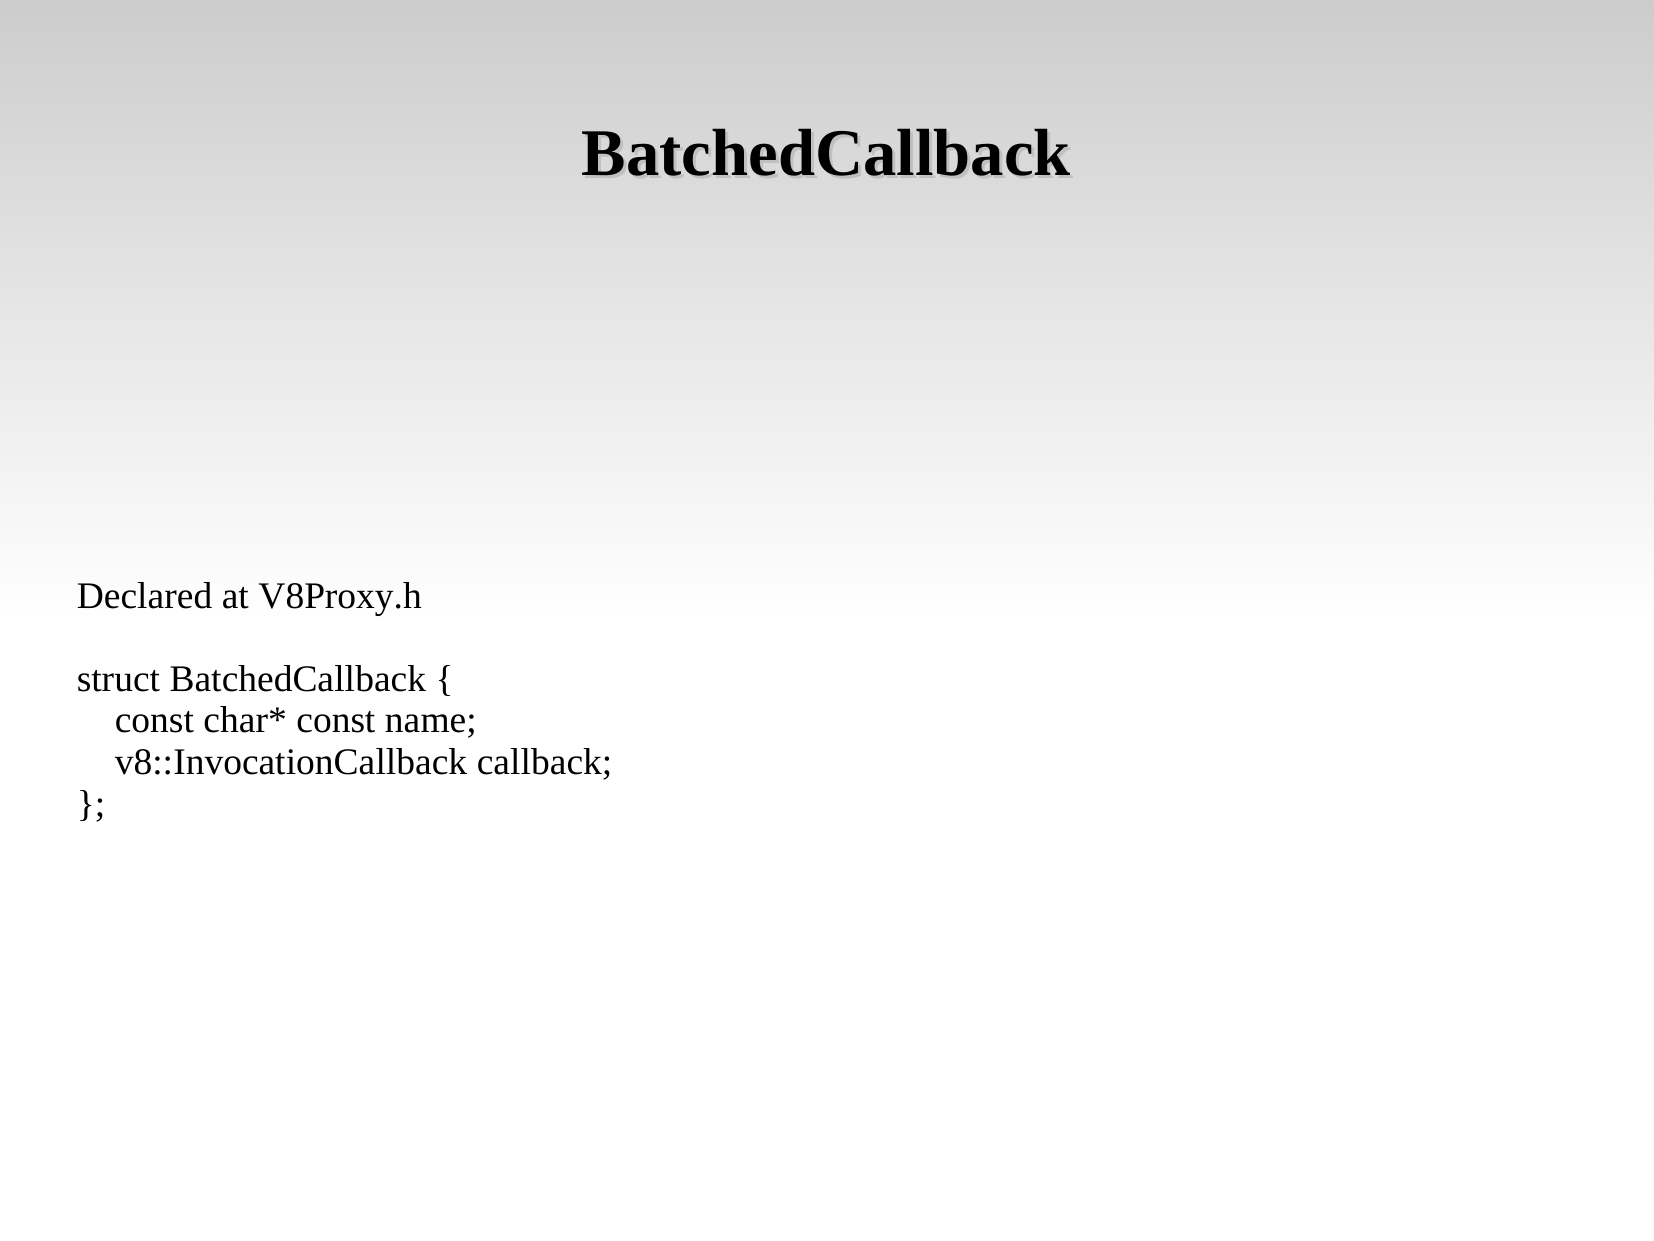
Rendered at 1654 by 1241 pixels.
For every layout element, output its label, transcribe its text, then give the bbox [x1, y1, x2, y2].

title BatchedCallback [82, 56, 1571, 250]
subtitle Declared at V8Proxy.h struct BatchedCallback { const char* const name; v8::InvocationCallback callback; }; [76, 318, 1565, 1123]
